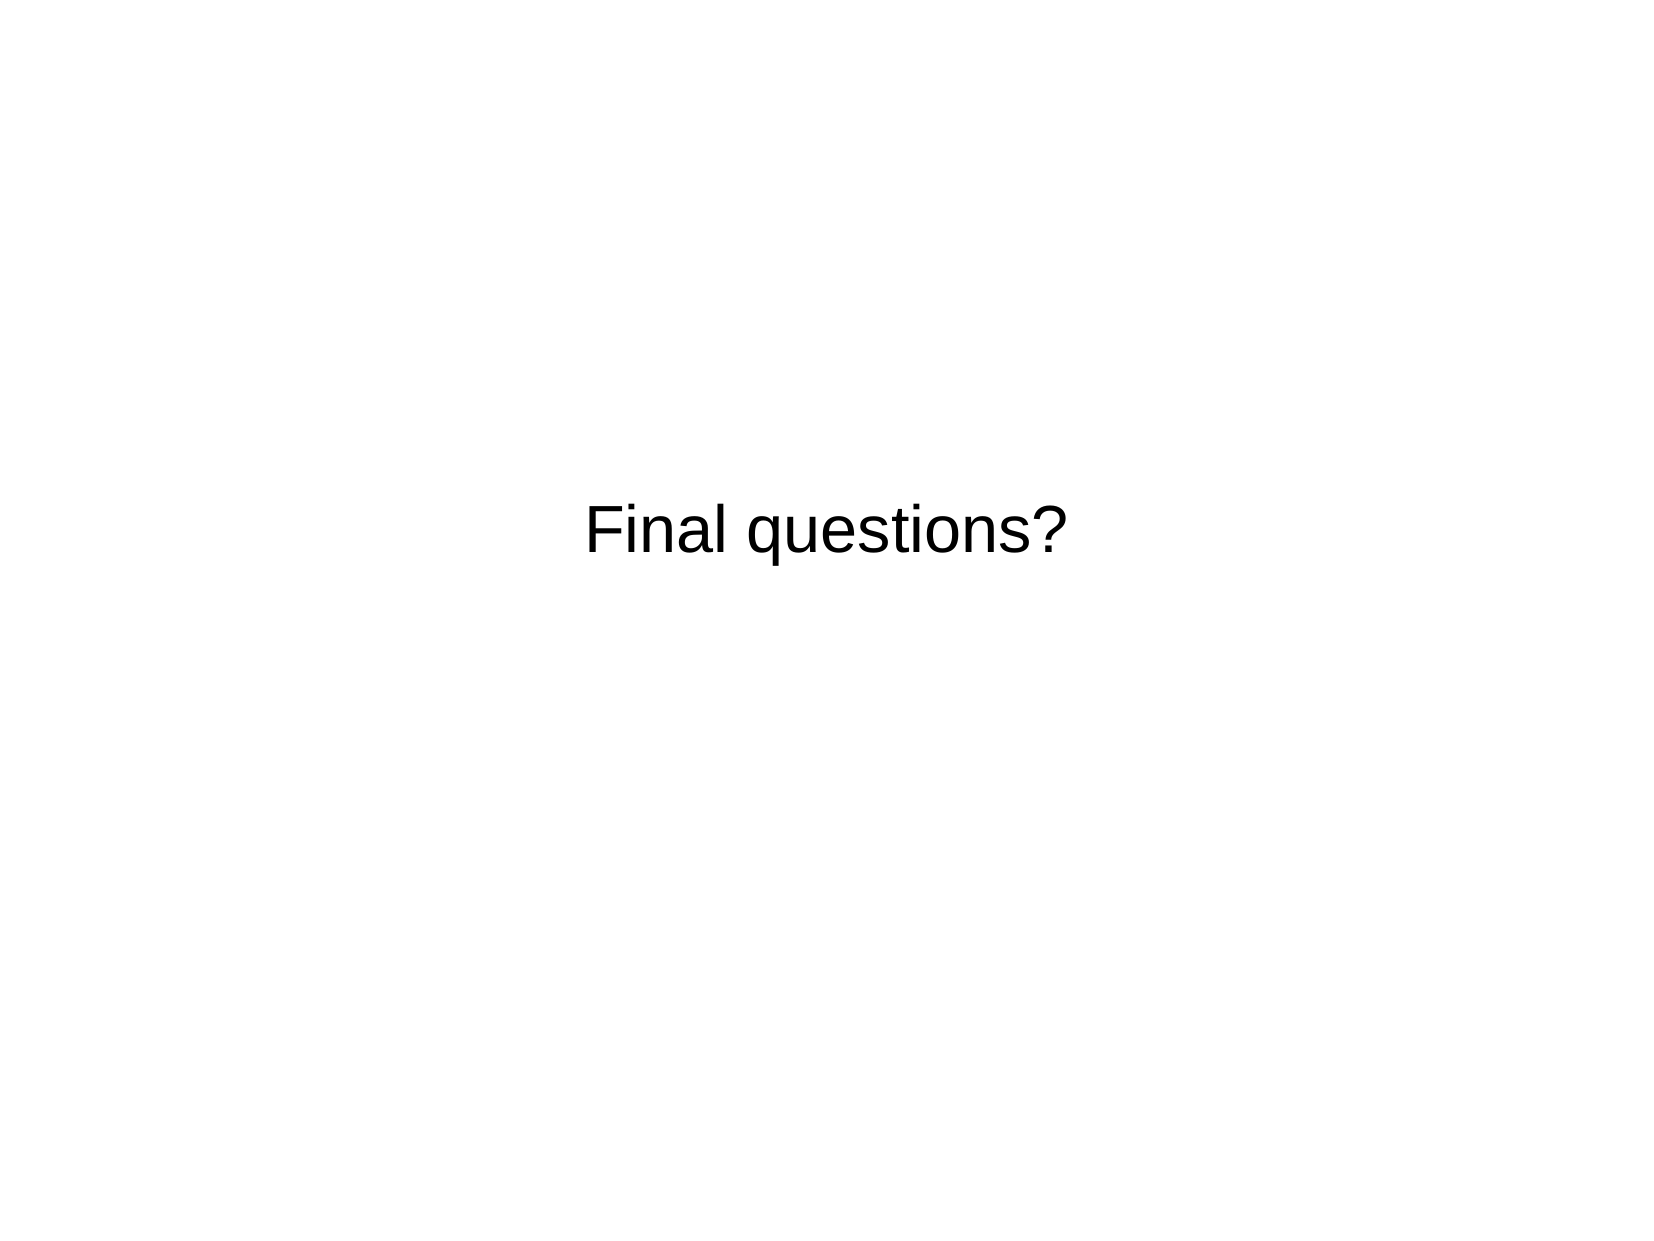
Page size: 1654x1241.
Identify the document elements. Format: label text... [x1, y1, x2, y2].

subtitle Final questions? [82, 49, 1571, 1010]
